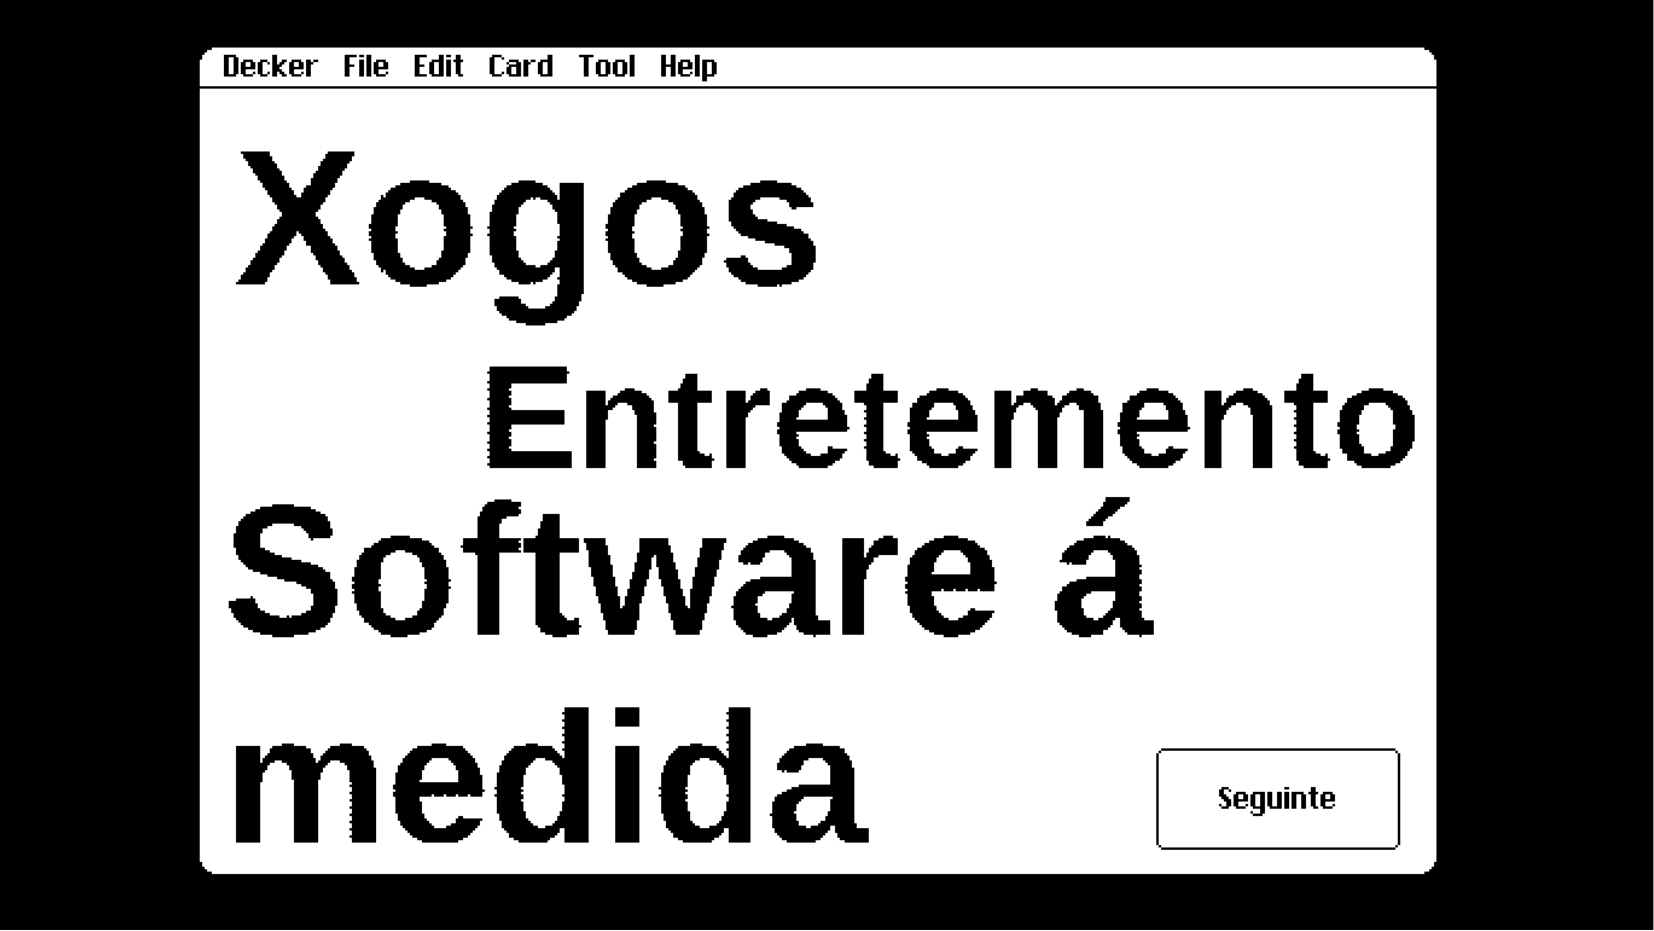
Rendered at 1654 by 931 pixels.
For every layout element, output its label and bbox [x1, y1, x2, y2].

picture [189, 38, 1445, 886]
